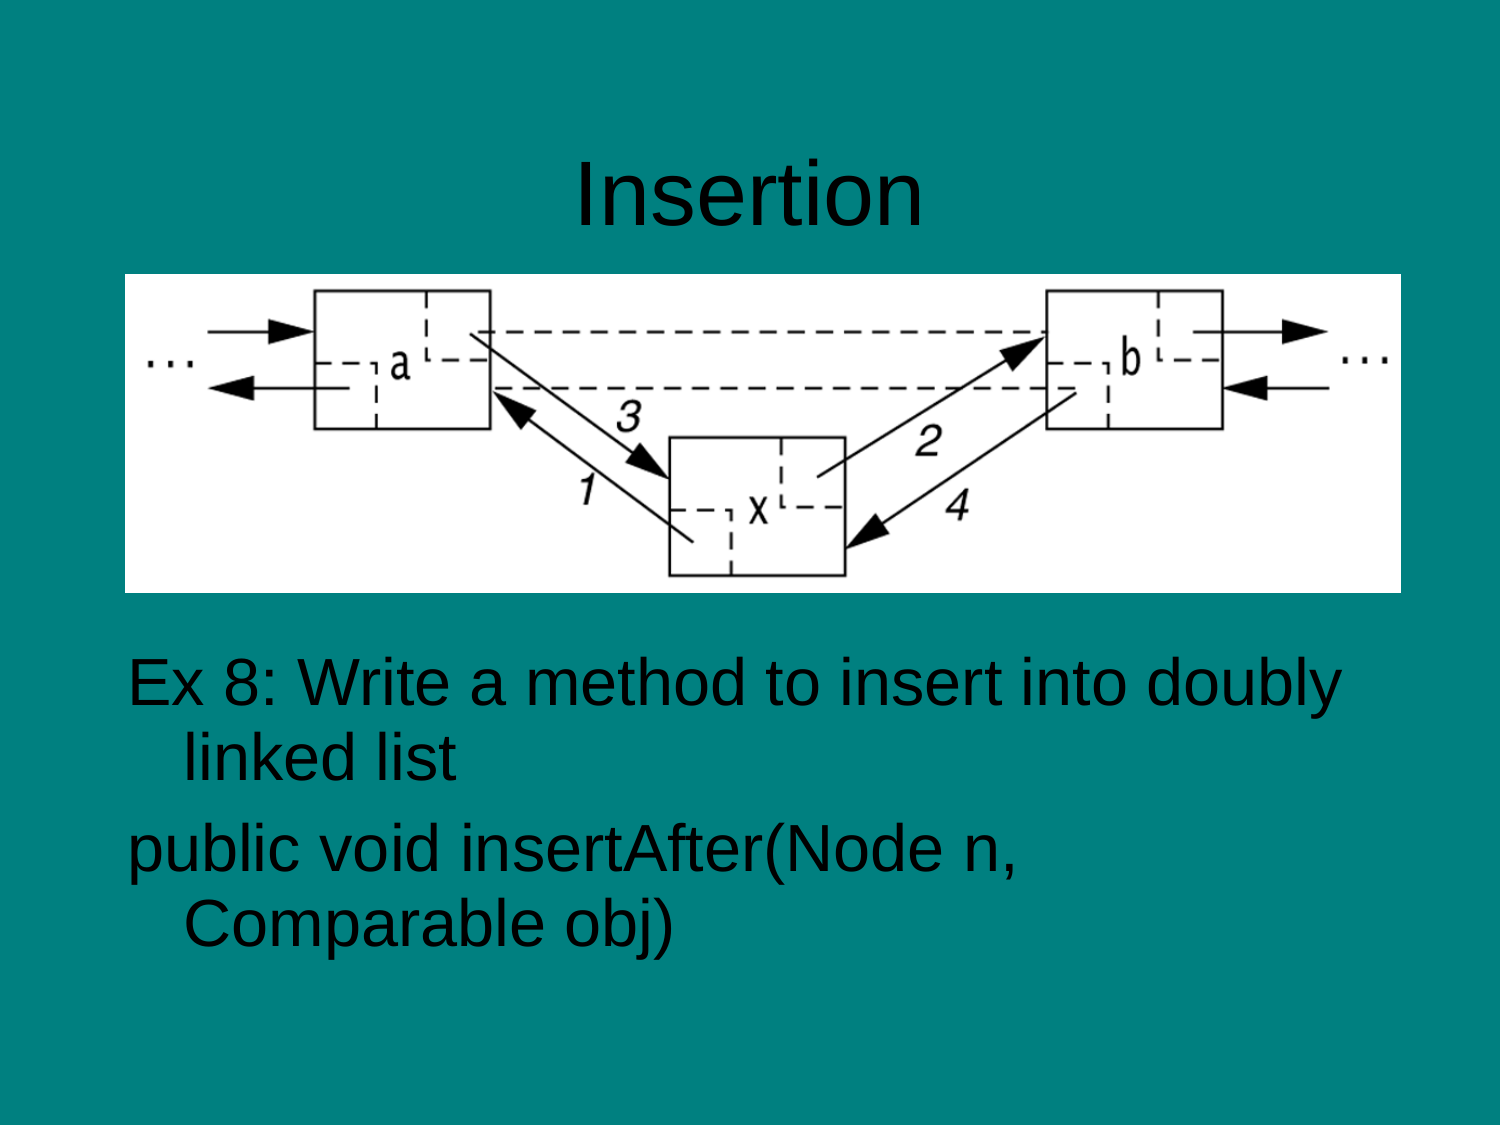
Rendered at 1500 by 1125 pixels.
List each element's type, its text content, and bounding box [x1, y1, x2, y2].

text_box [125, 275, 1401, 593]
list Ex 8: Write a method to insert into doubly linked list public void insertAfter(Node n, Comparable obj) [112, 637, 1388, 1002]
title Insertion [112, 99, 1388, 288]
